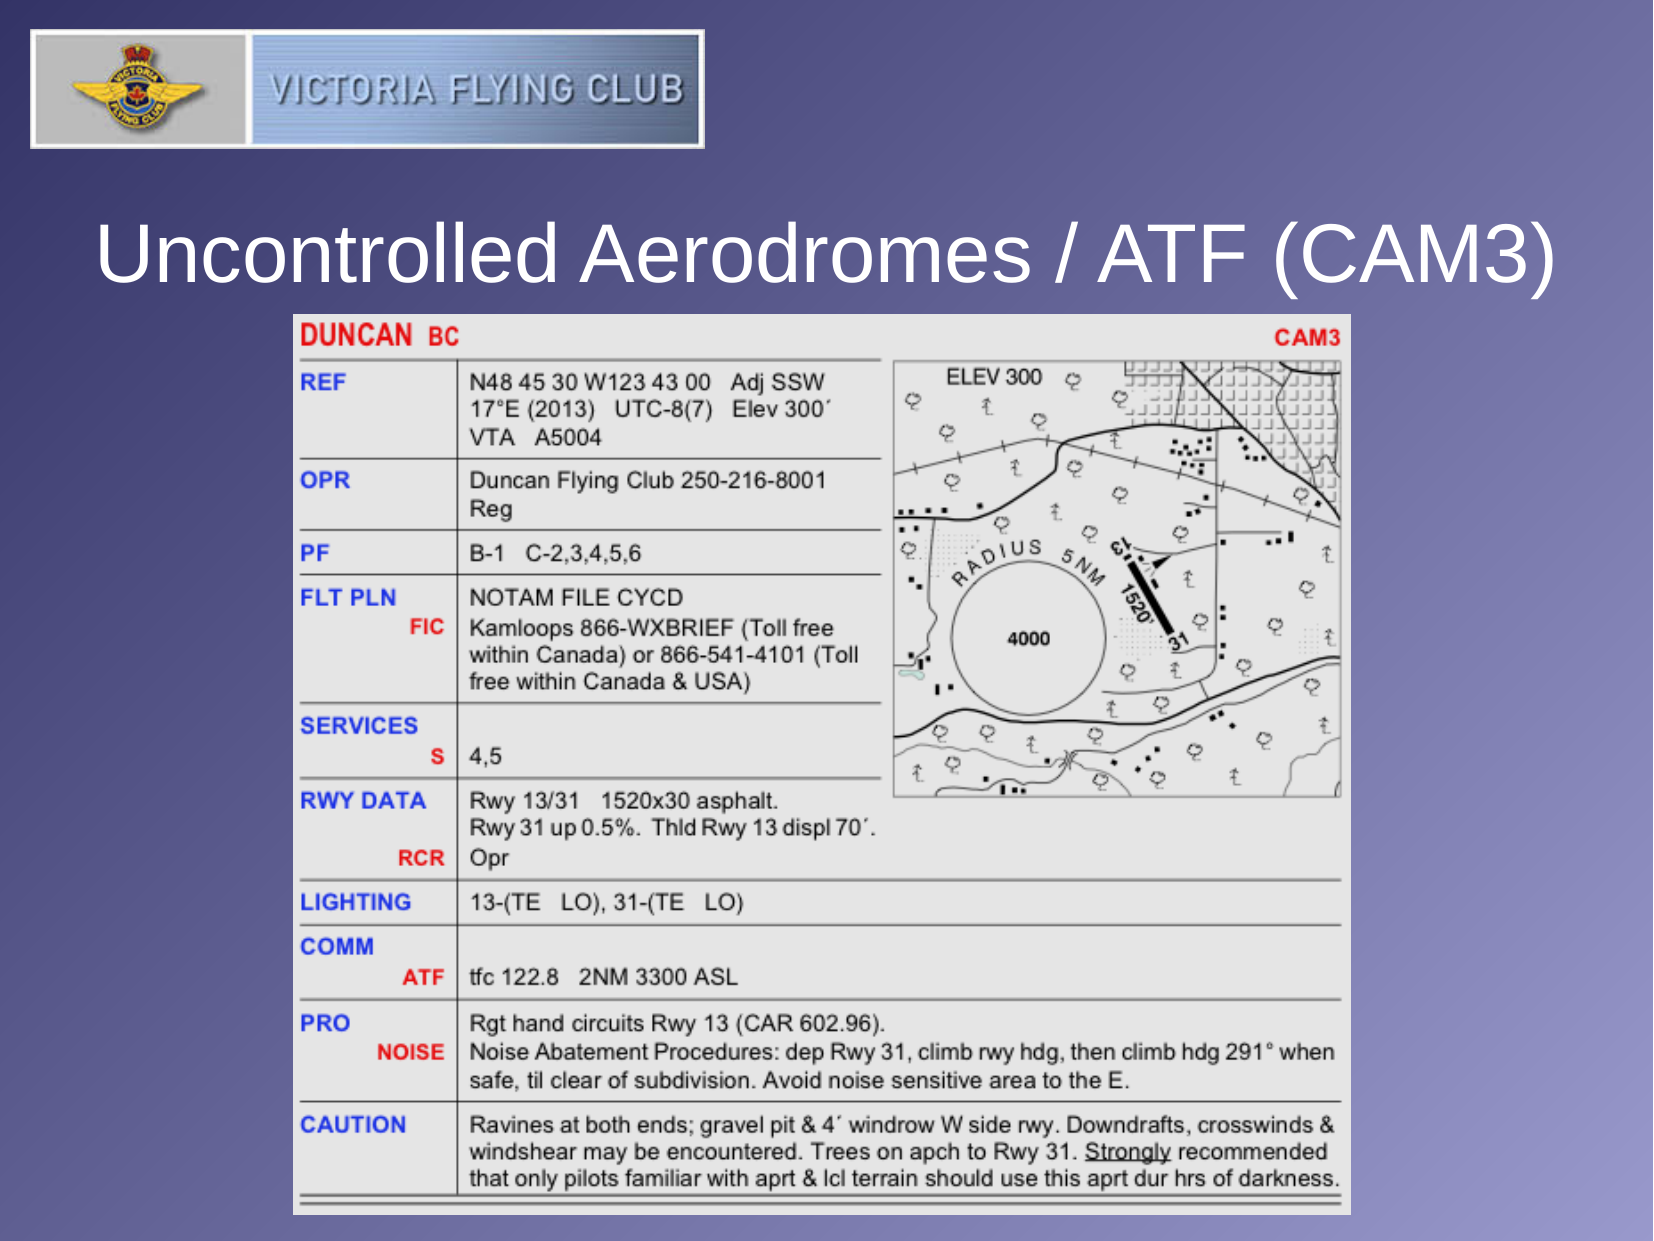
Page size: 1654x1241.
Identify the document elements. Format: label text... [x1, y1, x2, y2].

picture [293, 314, 1351, 1216]
title Uncontrolled Aerodromes / ATF (CAM3) [82, 150, 1571, 358]
picture [30, 29, 705, 149]
